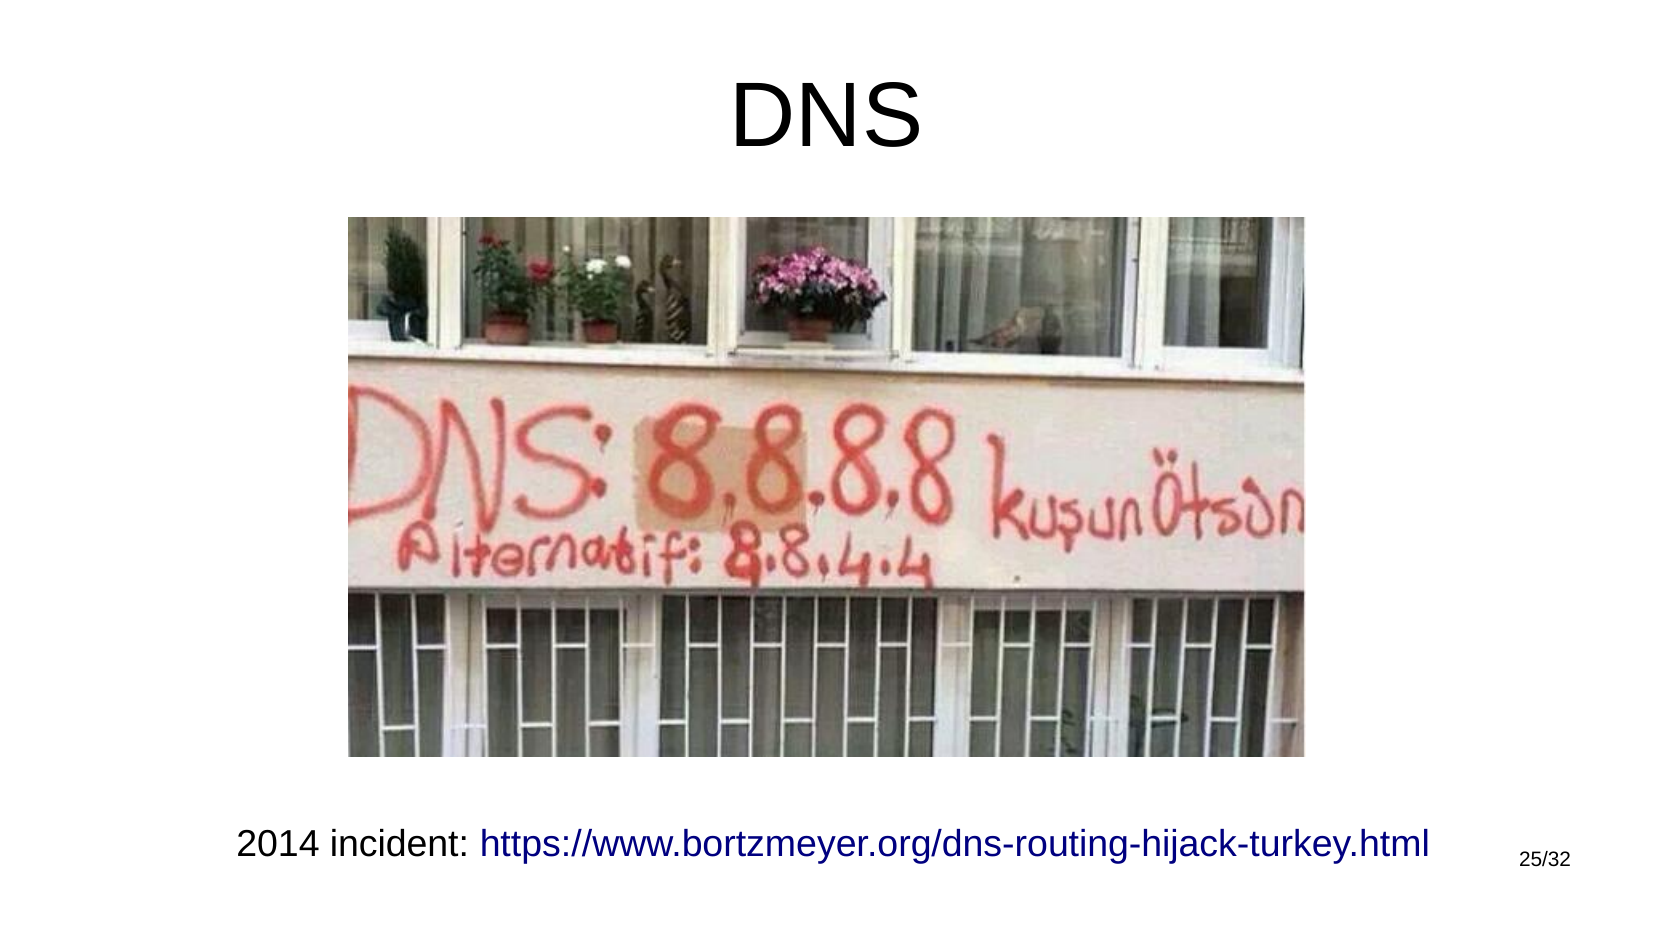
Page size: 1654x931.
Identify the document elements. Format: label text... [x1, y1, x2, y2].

picture [348, 217, 1306, 758]
text_box 2014 incident: https://www.bortzmeyer.org/dns-routing-hijack-turkey.html [177, 814, 1501, 914]
title DNS [82, 37, 1571, 193]
